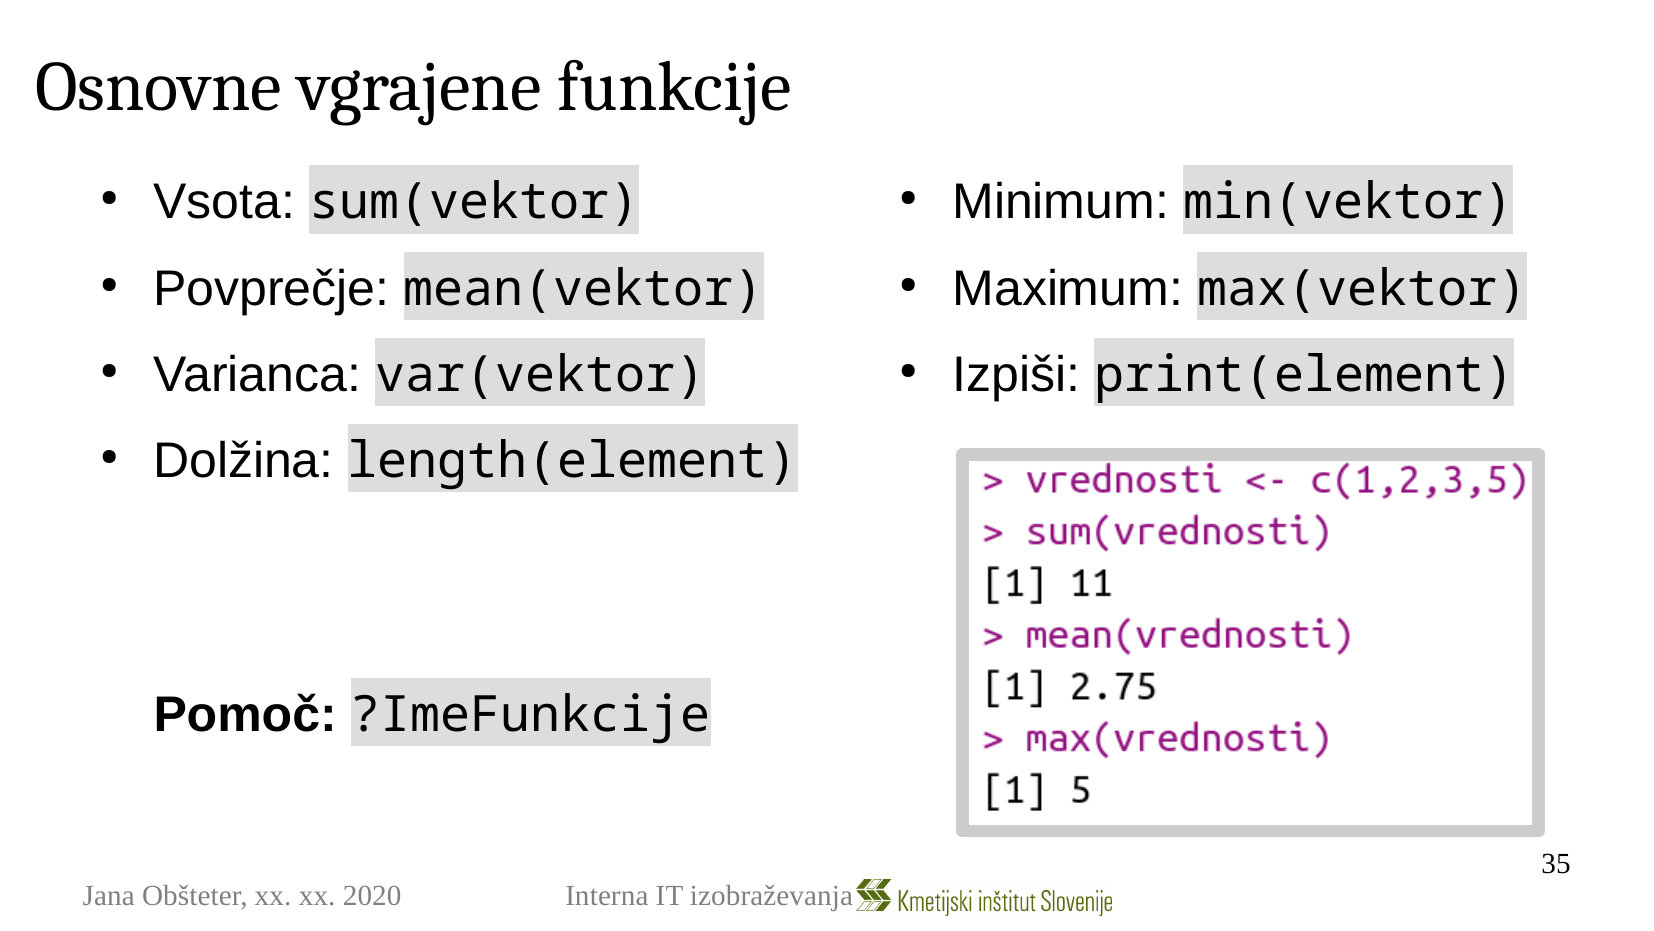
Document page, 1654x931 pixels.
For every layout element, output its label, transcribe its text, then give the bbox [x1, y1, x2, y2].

picture [968, 460, 1533, 825]
picture [856, 879, 1112, 916]
list Vsota: sum(vektor) Povprečje: mean(vektor) Varianca: var(vektor) Dolžina: length(element) Pomoč: ?ImeFunkcije [82, 165, 844, 827]
title Osnovne vgrajene funkcije [35, 21, 1524, 154]
list Minimum: min(vektor) Maximum: max(vektor) Izpiši: print(element) [881, 165, 1643, 827]
